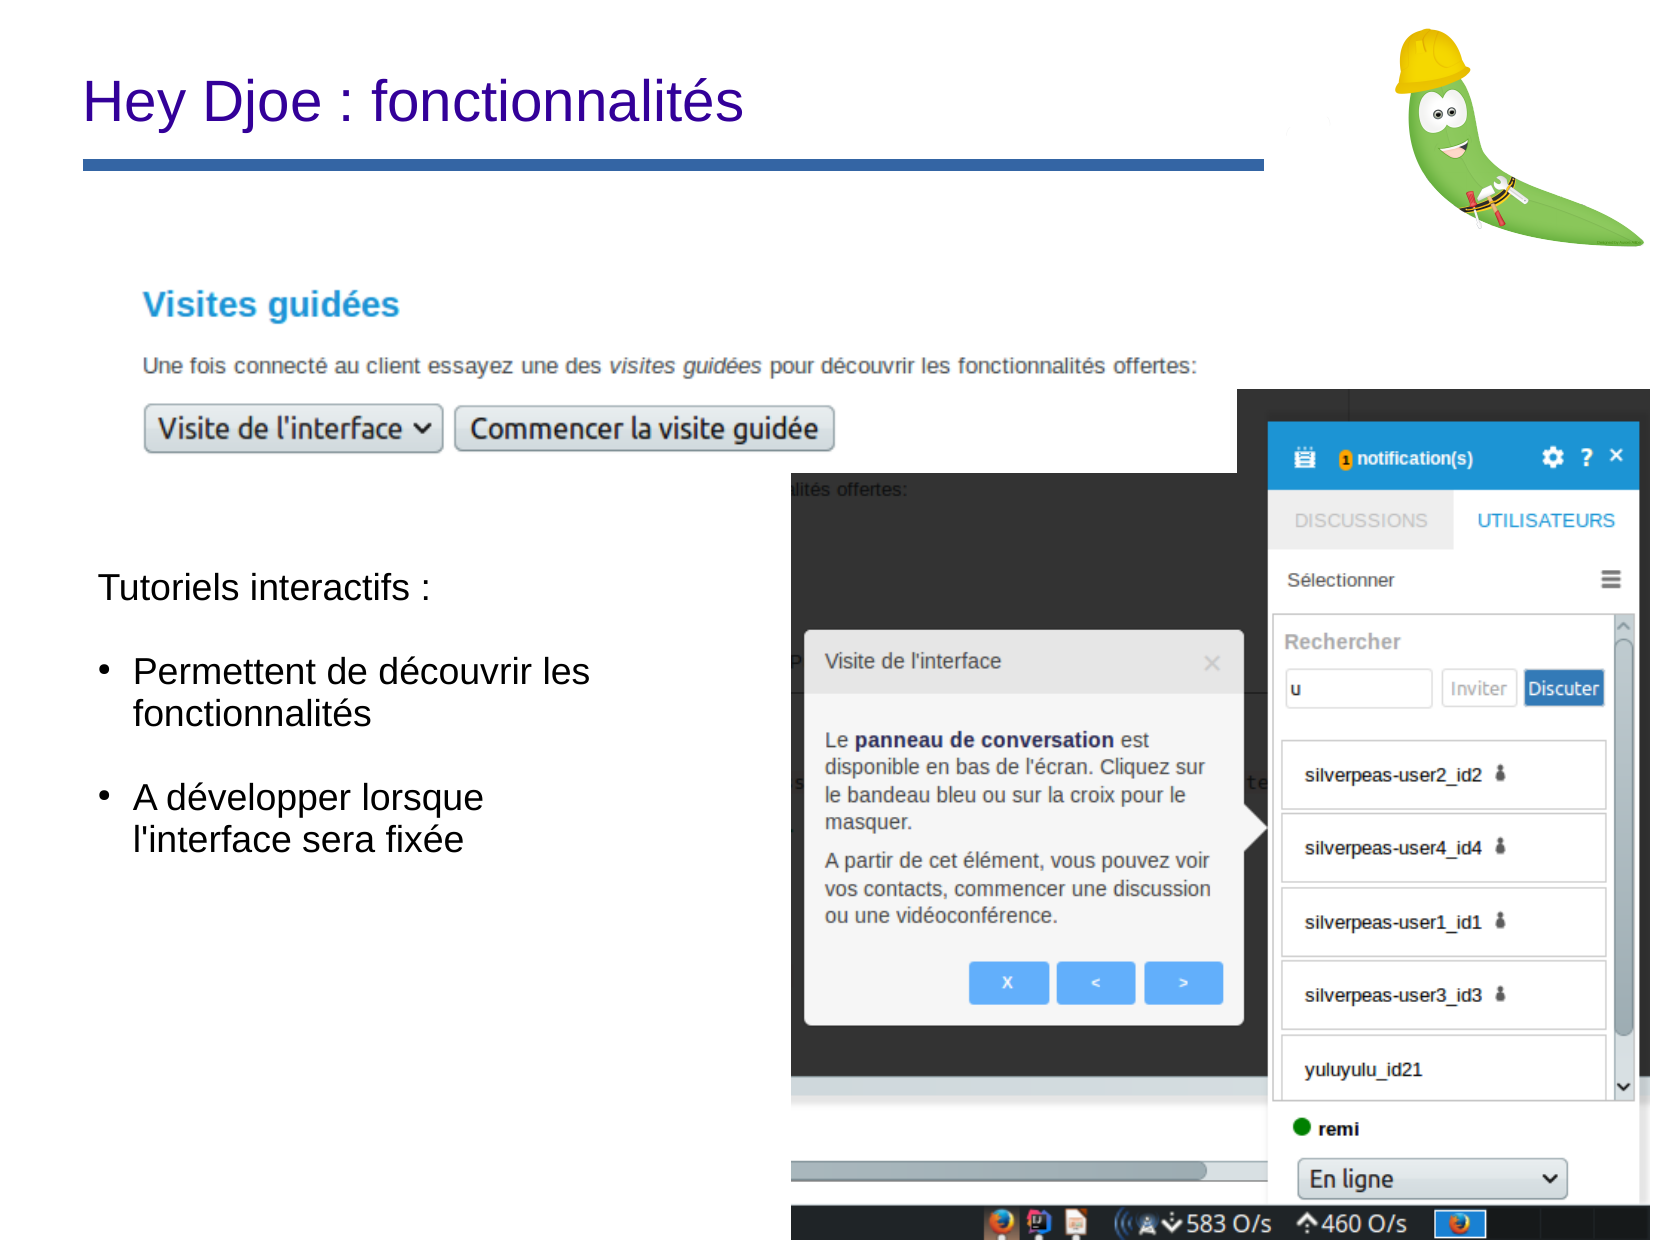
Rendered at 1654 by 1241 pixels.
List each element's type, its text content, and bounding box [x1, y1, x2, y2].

text_box Tutoriels interactifs : Permettent de découvrir les fonctionnalités A développer lorsque l'interface sera fixée [82, 558, 650, 910]
picture [1286, 23, 1647, 248]
picture [118, 271, 1650, 1240]
title Hey Djoe : fonctionnalités [82, 49, 1264, 154]
